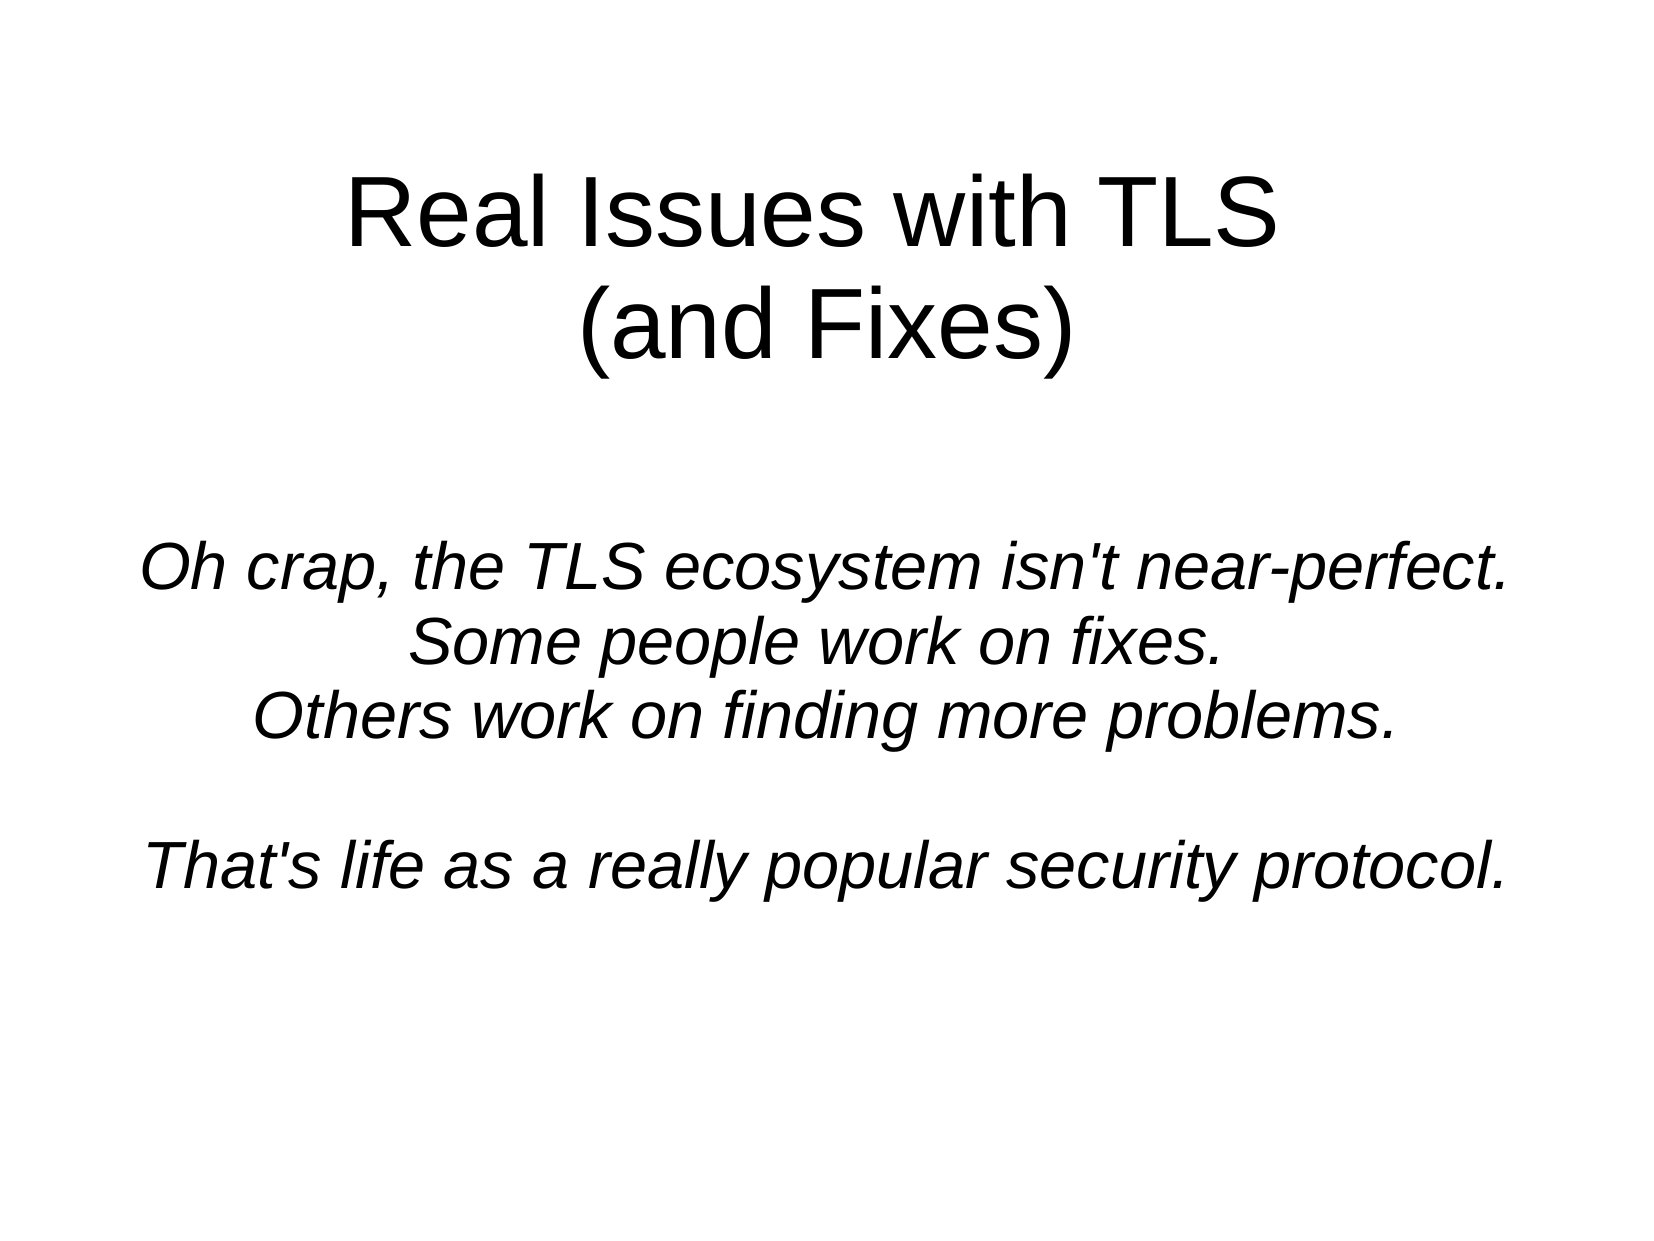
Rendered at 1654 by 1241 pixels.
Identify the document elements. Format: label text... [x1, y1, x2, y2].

subtitle Real Issues with TLS (and Fixes) Oh crap, the TLS ecosystem isn't near-perfect. Some people work on fixes. Others work on finding more problems. That's life as a really popular security protocol. [82, 49, 1571, 1010]
